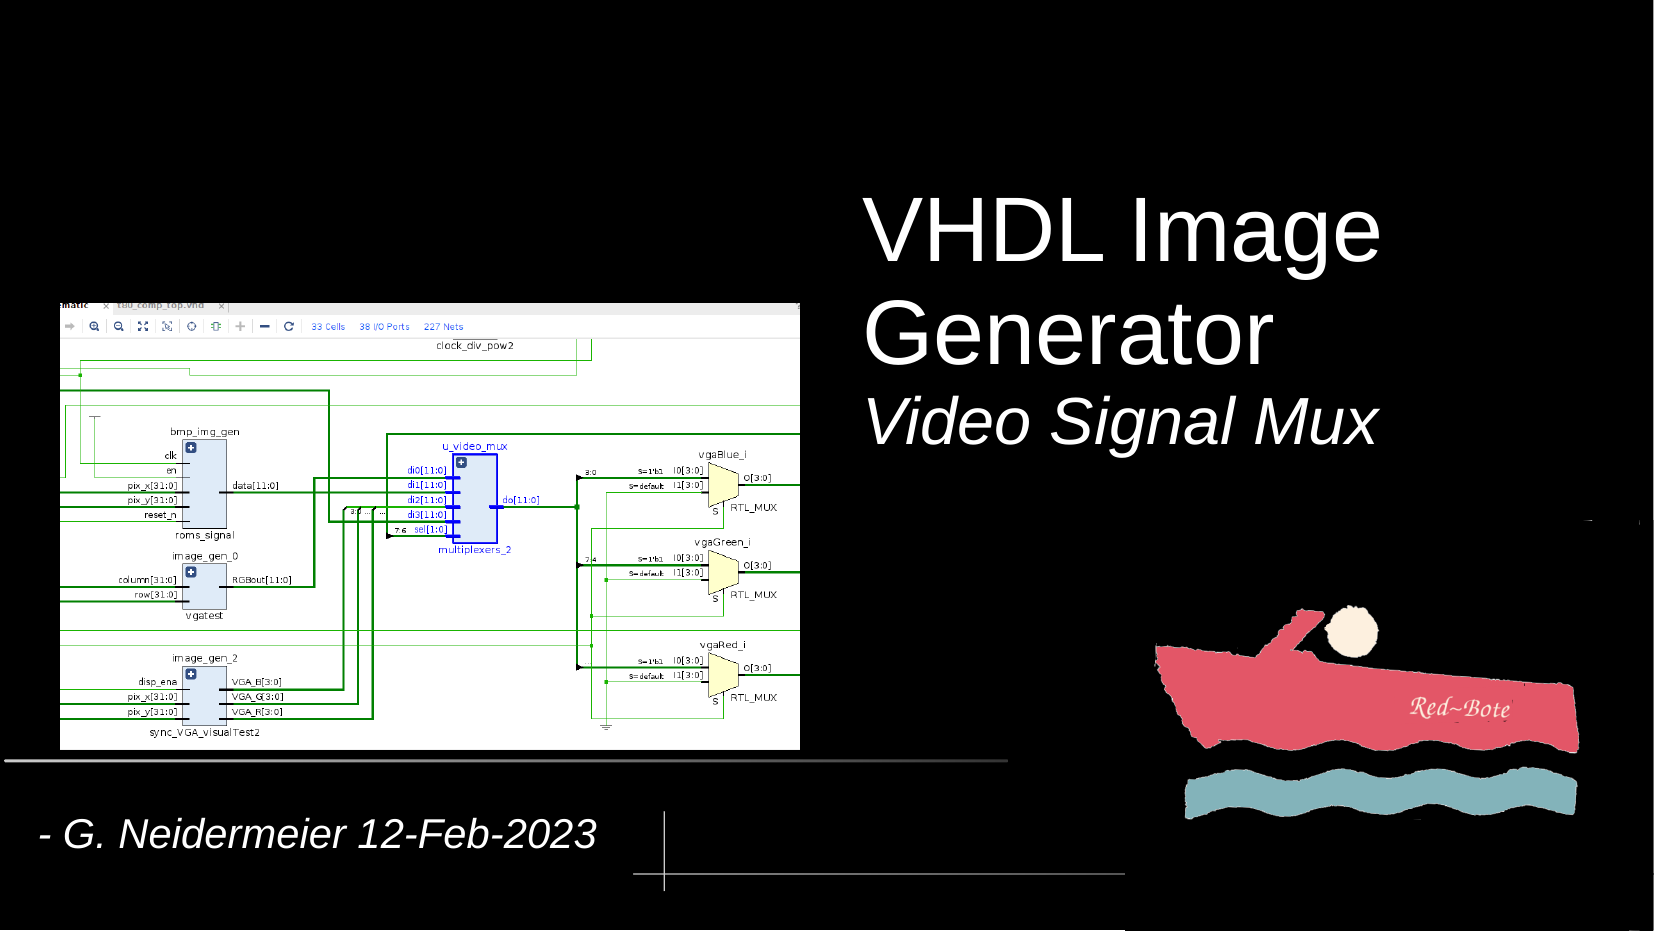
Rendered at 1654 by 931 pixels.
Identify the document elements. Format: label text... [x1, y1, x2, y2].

title VHDL Image Generator Video Signal Mux [862, 75, 1576, 563]
title - G. Neidermeier 12-Feb-2023 [37, 712, 602, 871]
picture [60, 303, 800, 751]
picture [1125, 520, 1654, 931]
